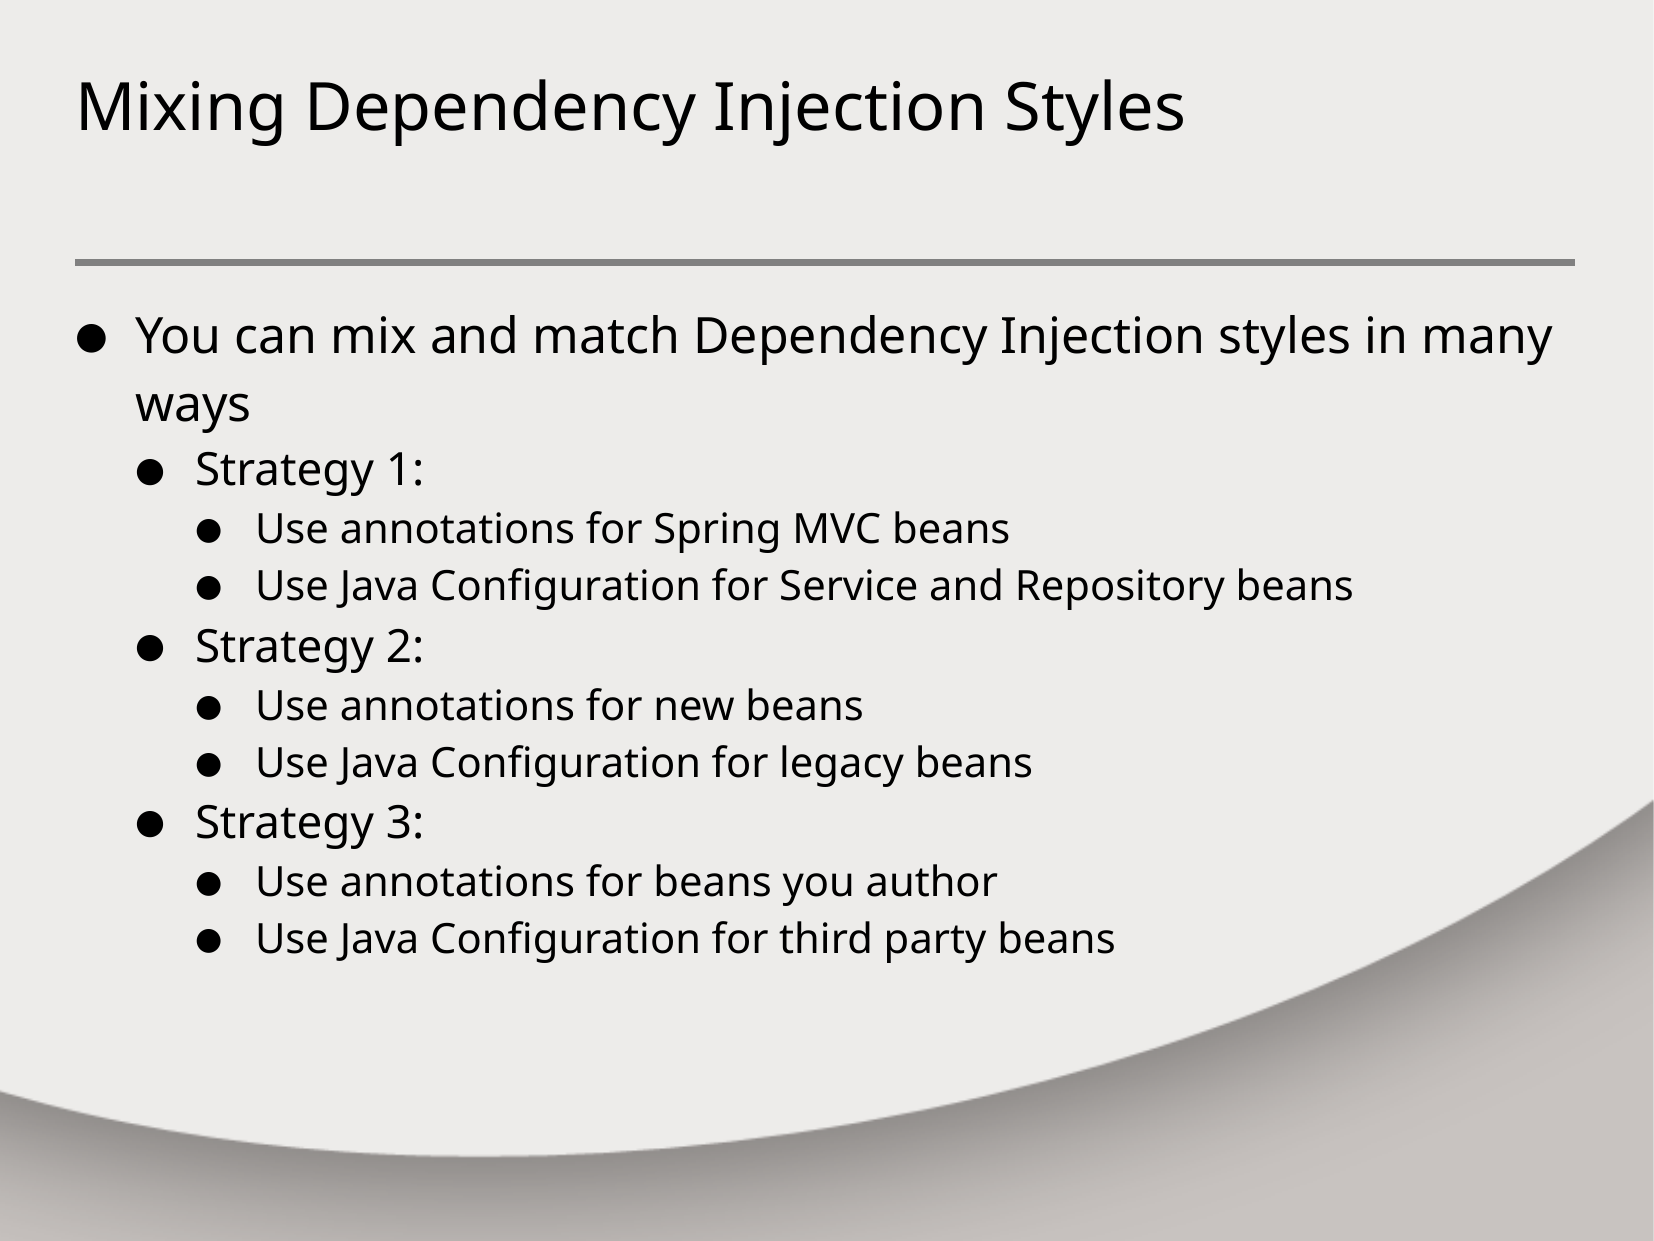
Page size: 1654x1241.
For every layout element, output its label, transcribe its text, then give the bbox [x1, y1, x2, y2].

title Mixing Dependency Injection Styles [75, 75, 1576, 226]
picture [0, 0, 1654, 1241]
list You can mix and match Dependency Injection styles in many ways Strategy 1: Use annotations for Spring MVC beans Use Java Configuration for Service and Repository beans Strategy 2: Use annotations for new beans Use Java Configuration for legacy beans Strategy 3: Use annotations for beans you author Use Java Configuration for third party beans [75, 300, 1576, 1163]
